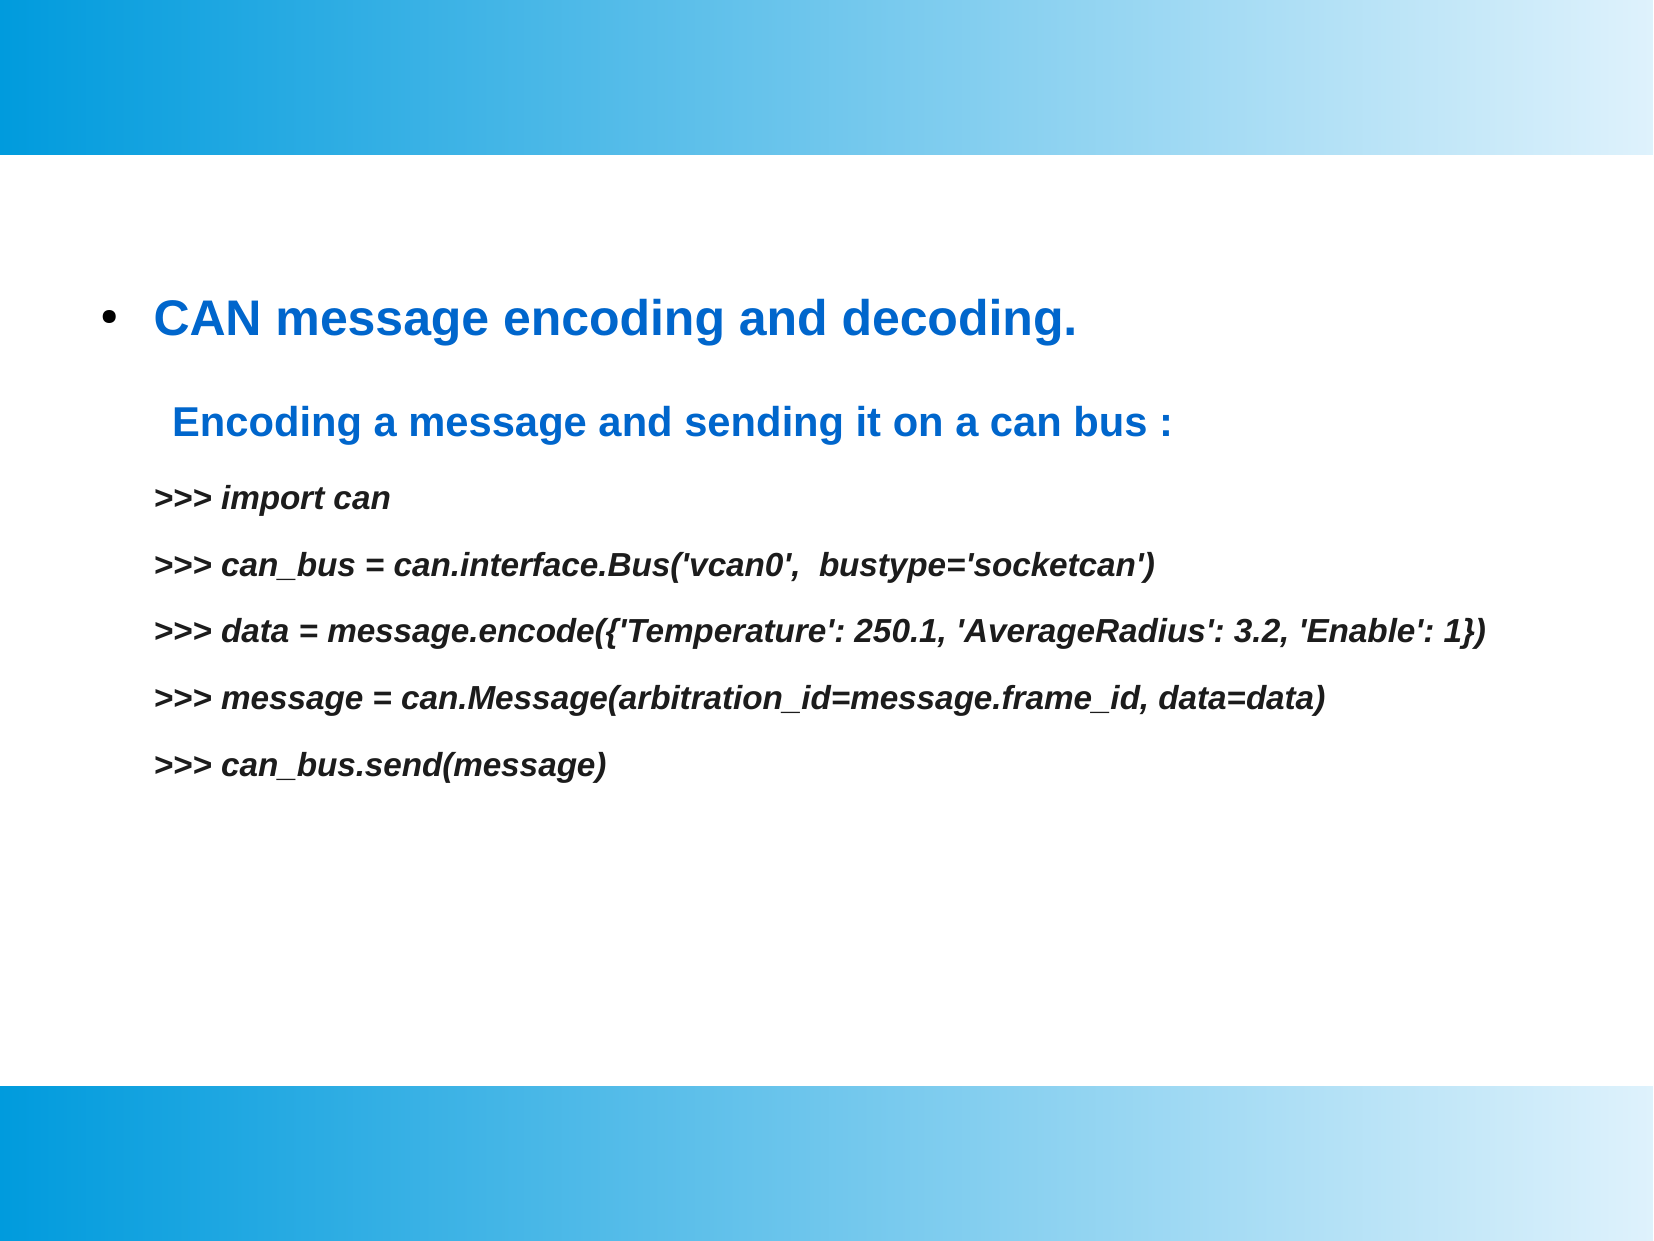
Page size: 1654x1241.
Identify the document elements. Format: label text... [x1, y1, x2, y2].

list CAN message encoding and decoding. Encoding a message and sending it on a can bus : >>> import can >>> can_bus = can.interface.Bus('vcan0', bustype='socketcan') >>> data = message.encode({'Temperature': 250.1, 'AverageRadius': 3.2, 'Enable': 1}) >>> message = can.Message(arbitration_id=message.frame_id, data=data) >>> can_bus.send(message) [82, 290, 1571, 1010]
